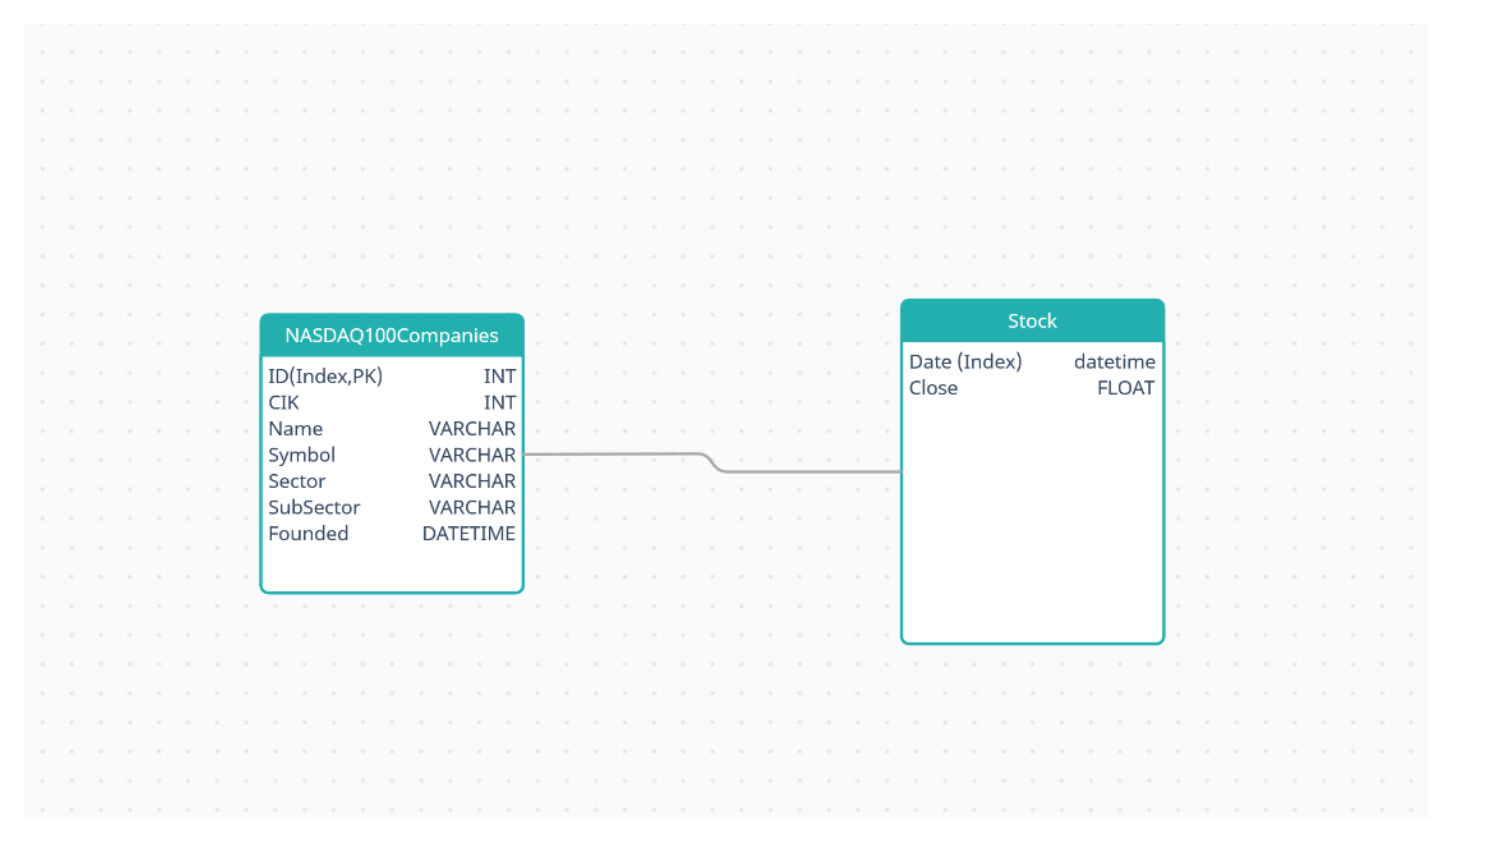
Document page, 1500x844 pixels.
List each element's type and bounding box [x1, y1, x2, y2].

picture [24, 24, 1428, 819]
